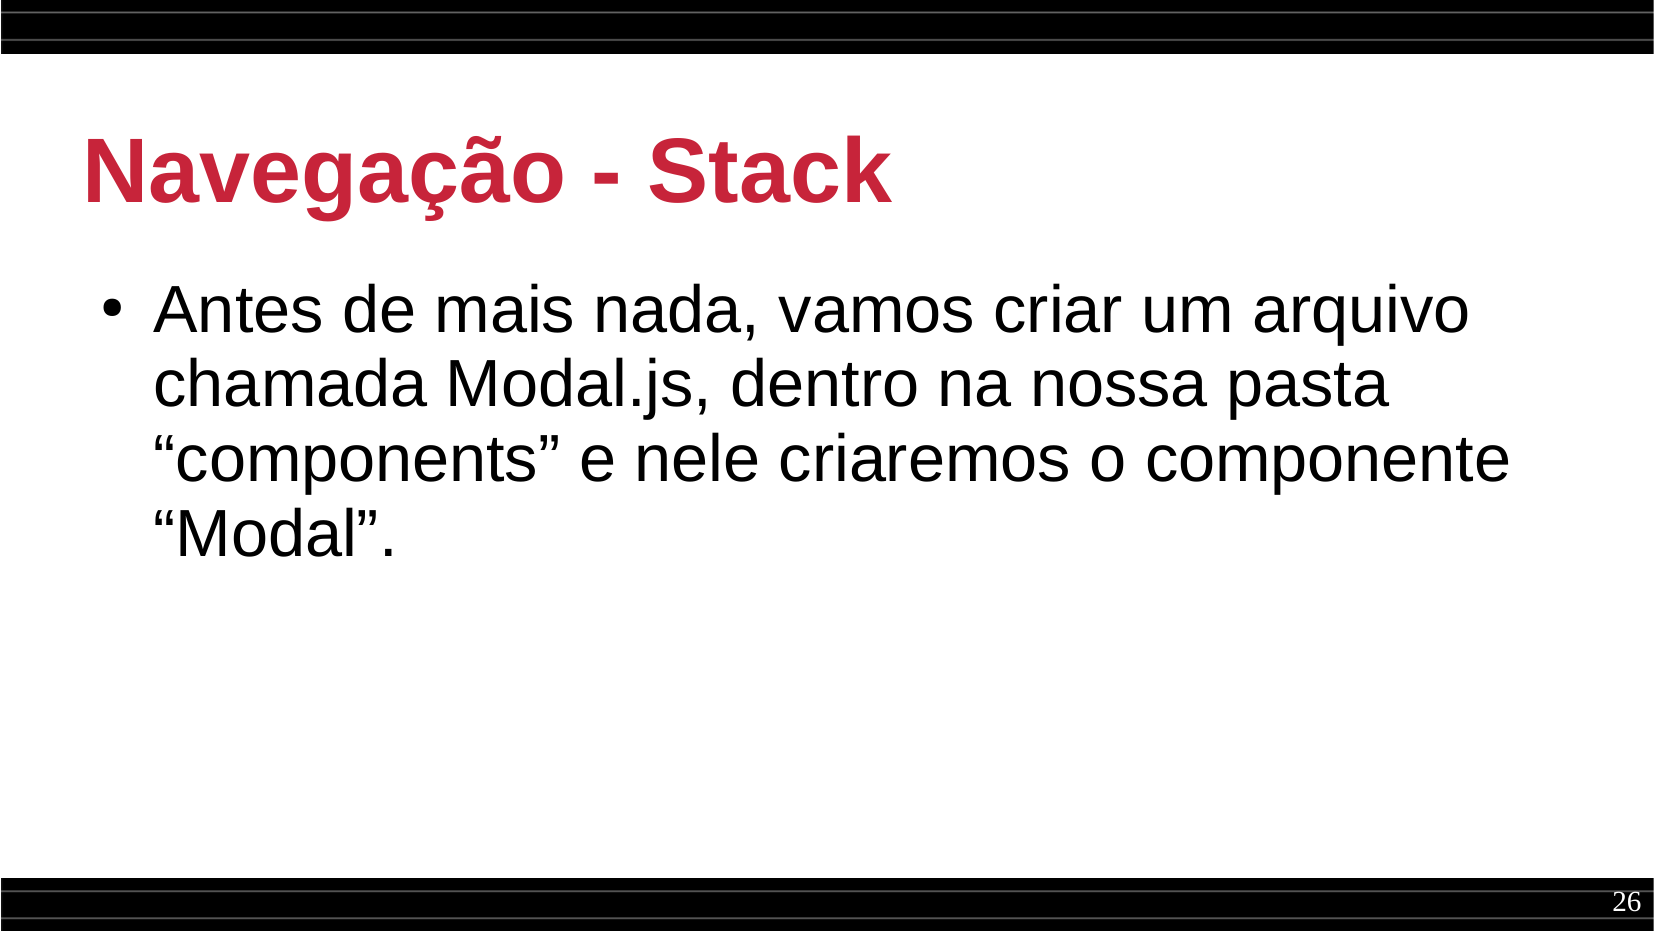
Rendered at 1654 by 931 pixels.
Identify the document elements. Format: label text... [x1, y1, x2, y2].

list Antes de mais nada, vamos criar um arquivo chamada Modal.js, dentro na nossa pasta “components” e nele criaremos o componente “Modal”. [82, 271, 1571, 758]
picture [1, 0, 1654, 54]
picture [1, 878, 1654, 931]
title Navegação - Stack [82, 92, 1571, 249]
